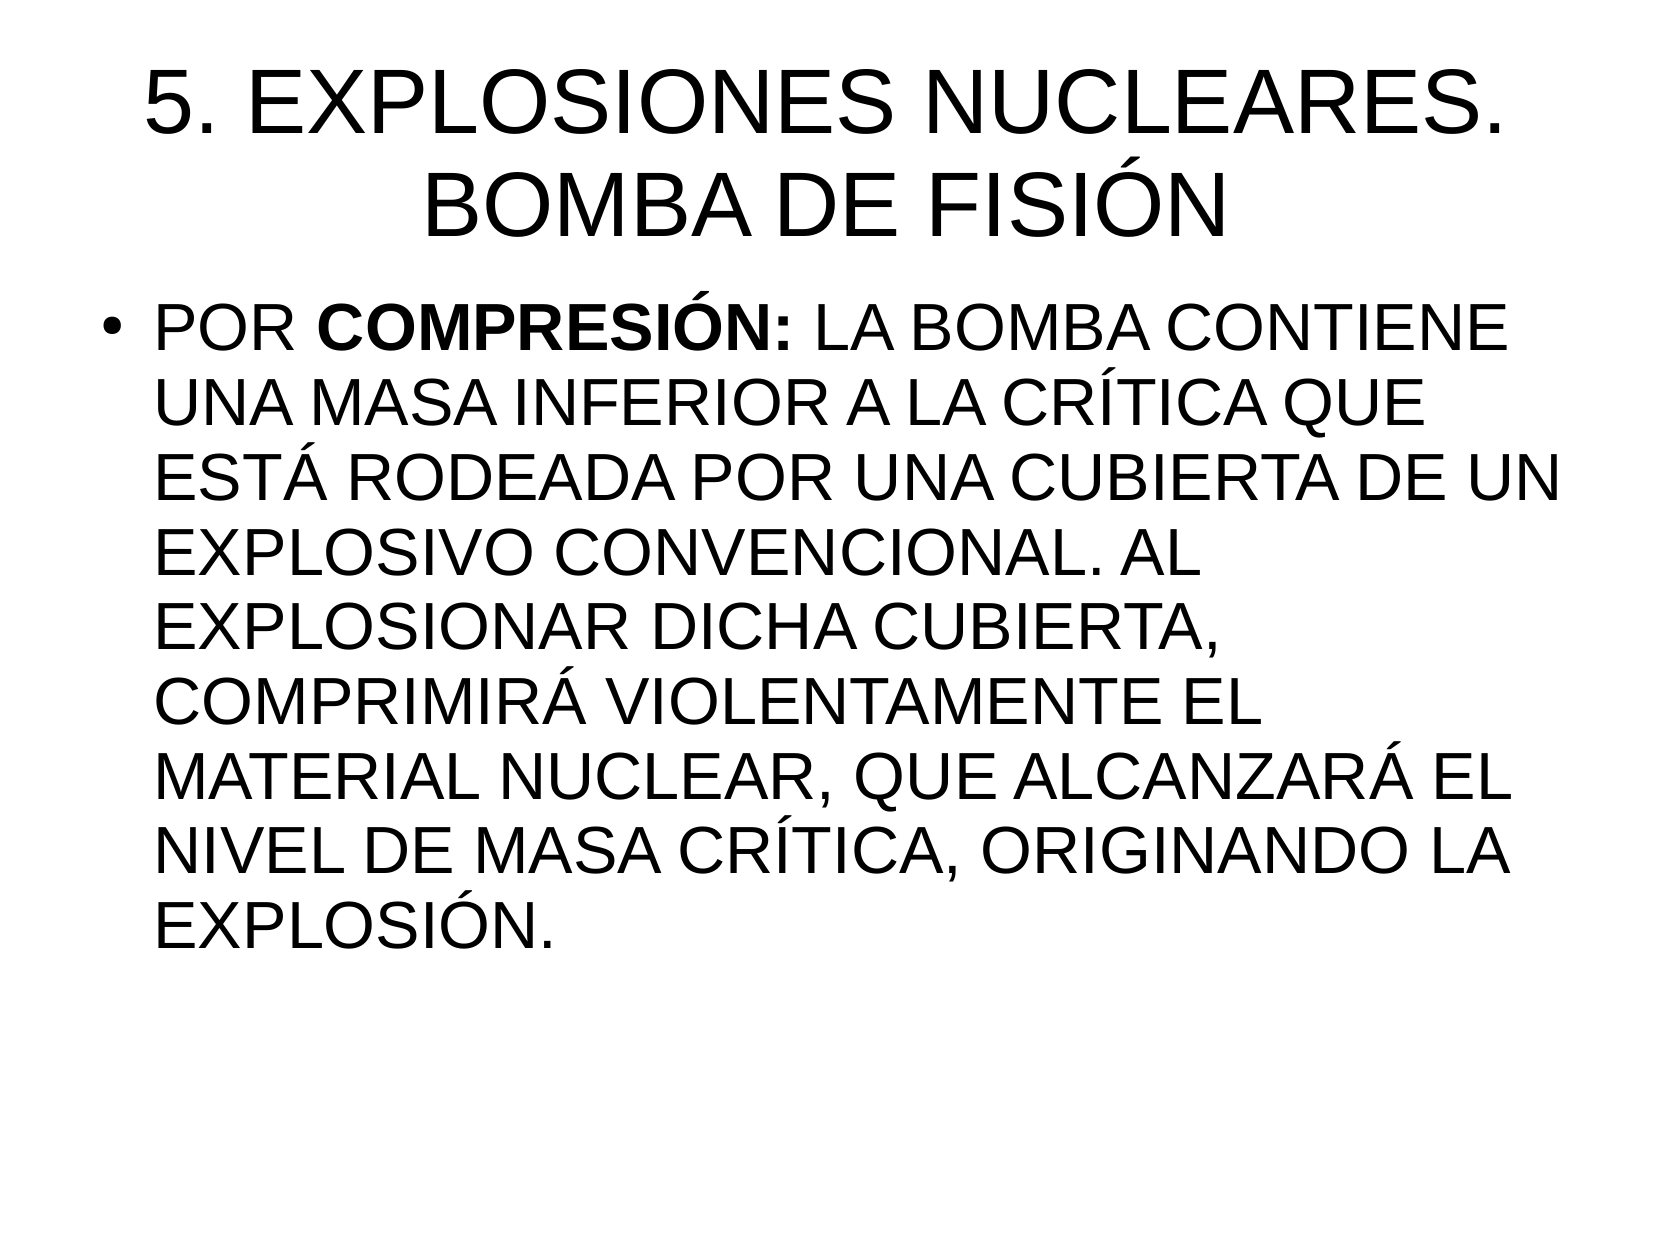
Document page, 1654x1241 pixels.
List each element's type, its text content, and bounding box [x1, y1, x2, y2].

title 5. EXPLOSIONES NUCLEARES. BOMBA DE FISIÓN [82, 50, 1571, 256]
list POR COMPRESIÓN: LA BOMBA CONTIENE UNA MASA INFERIOR A LA CRÍTICA QUE ESTÁ RODEADA POR UNA CUBIERTA DE UN EXPLOSIVO CONVENCIONAL. AL EXPLOSIONAR DICHA CUBIERTA, COMPRIMIRÁ VIOLENTAMENTE EL MATERIAL NUCLEAR, QUE ALCANZARÁ EL NIVEL DE MASA CRÍTICA, ORIGINANDO LA EXPLOSIÓN. [82, 290, 1571, 1109]
